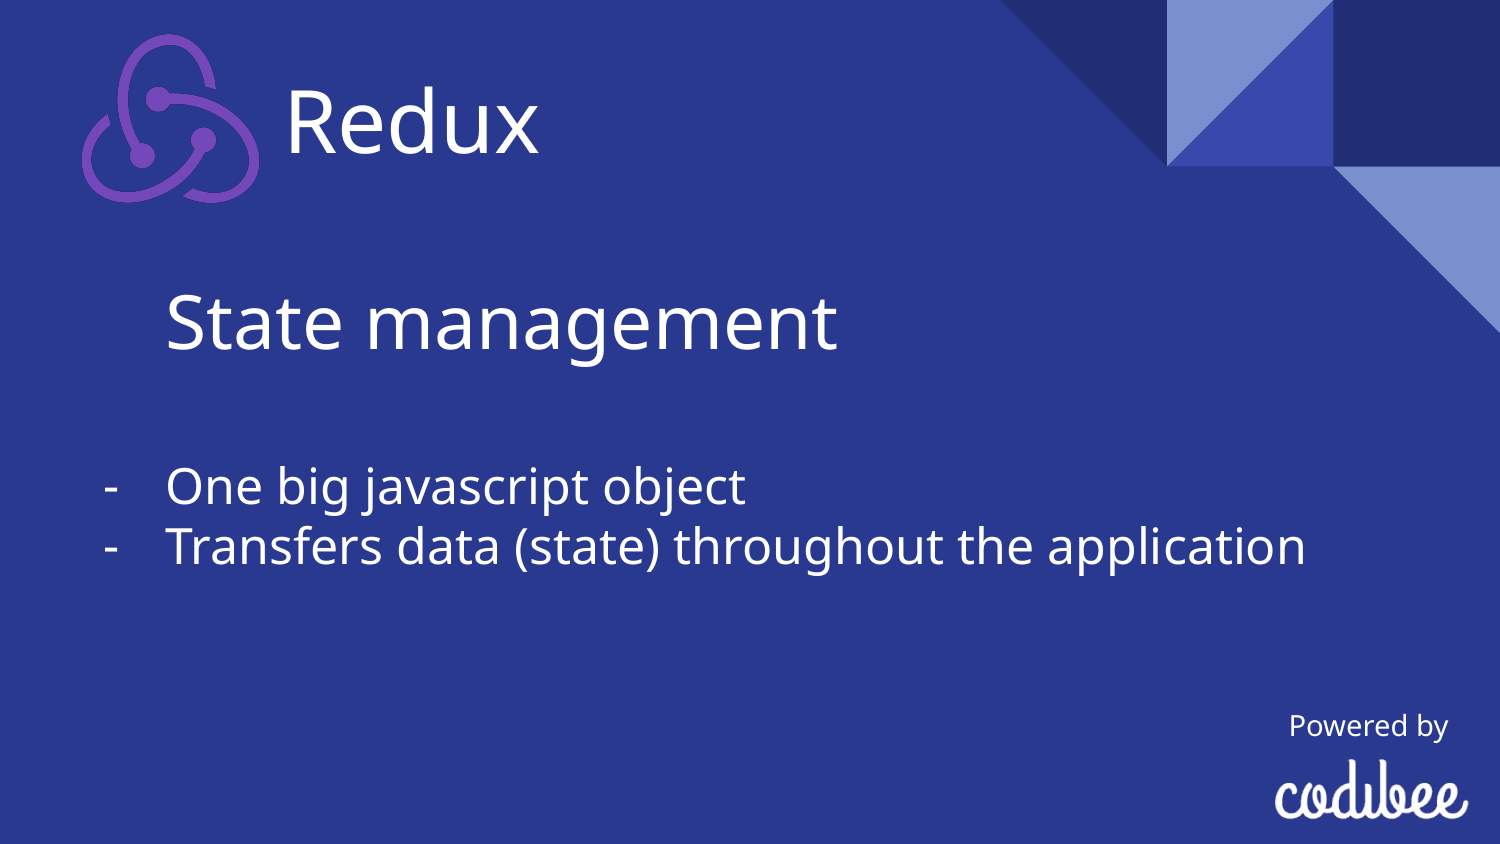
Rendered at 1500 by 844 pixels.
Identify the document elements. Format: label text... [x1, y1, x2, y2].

text_box Powered by [1425, 691, 1488, 752]
picture [75, 34, 262, 203]
picture [1250, 752, 1488, 833]
subtitle State management One big javascript object Transfers data (state) throughout the application [75, 259, 1425, 780]
title Redux [268, 48, 1056, 186]
